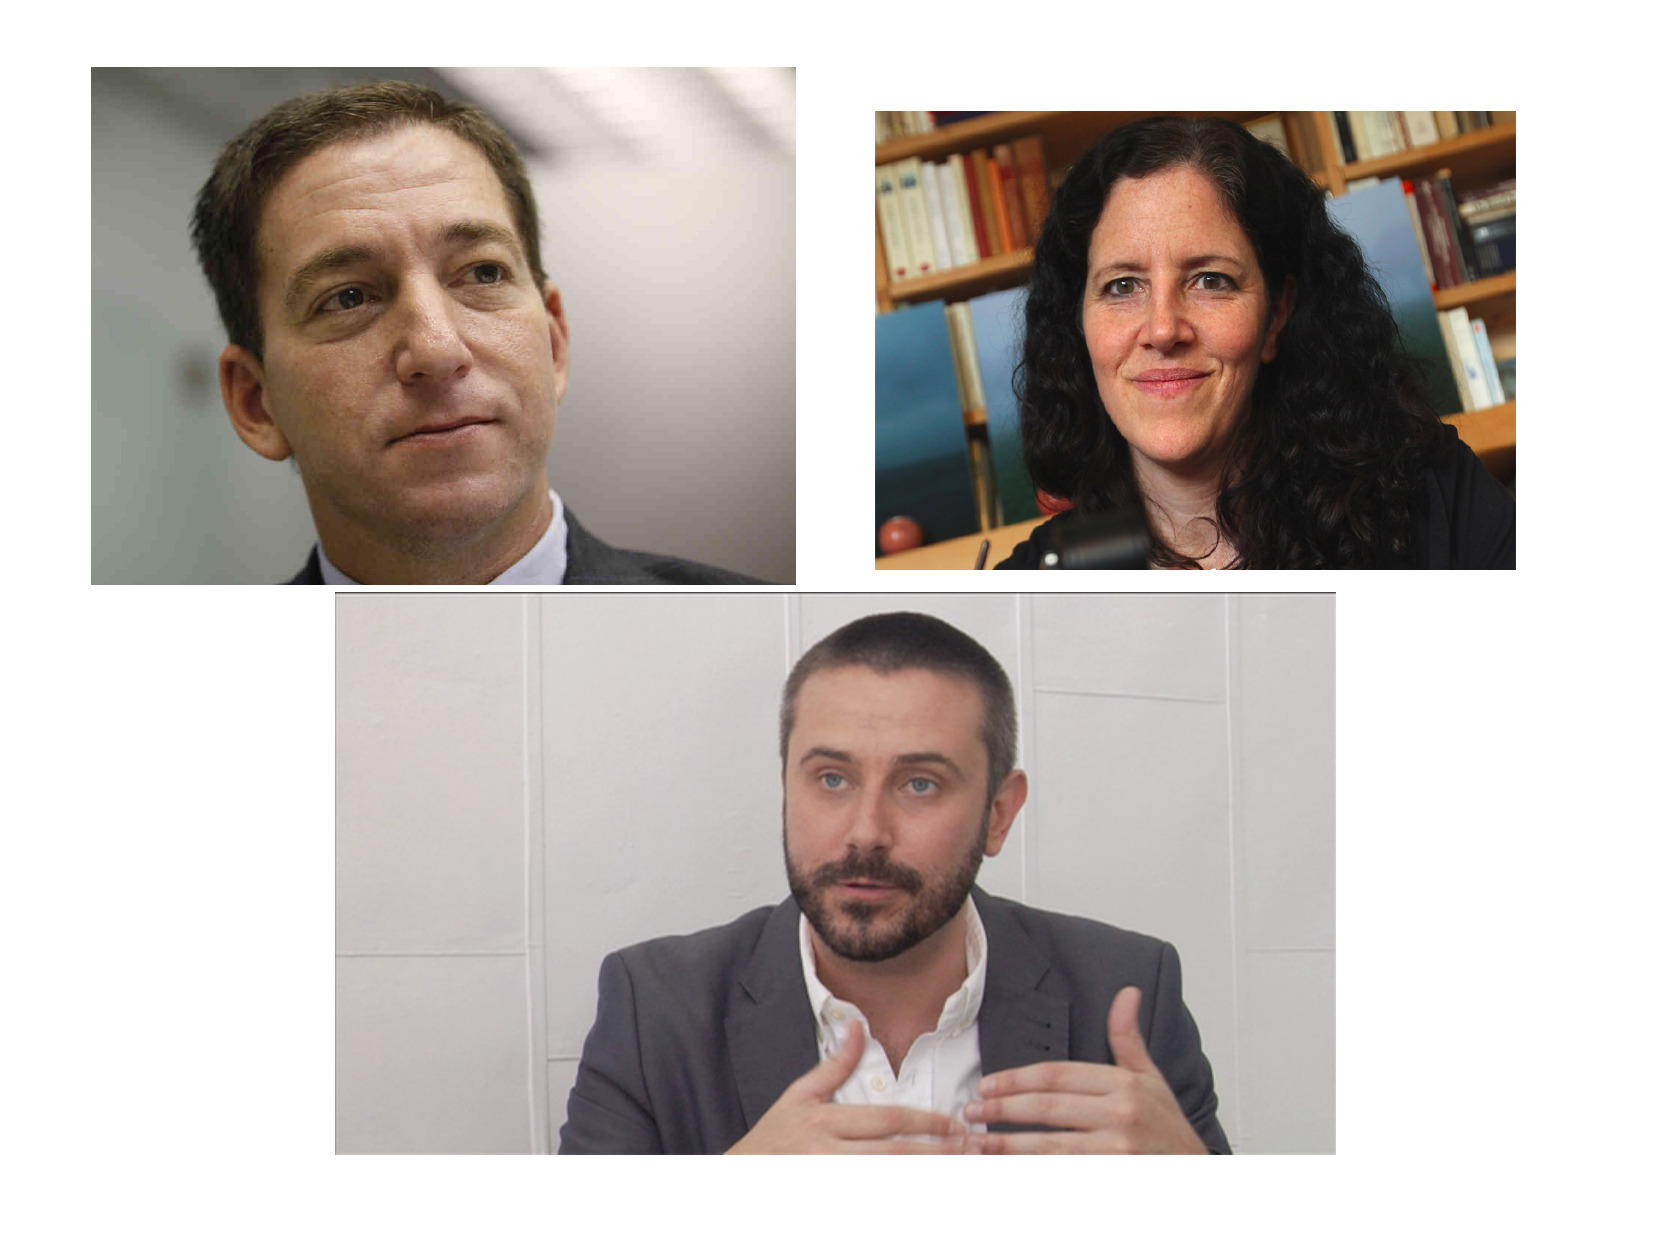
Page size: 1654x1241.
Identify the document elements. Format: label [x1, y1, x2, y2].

picture [335, 592, 1336, 1156]
picture [875, 111, 1516, 571]
picture [91, 67, 796, 586]
